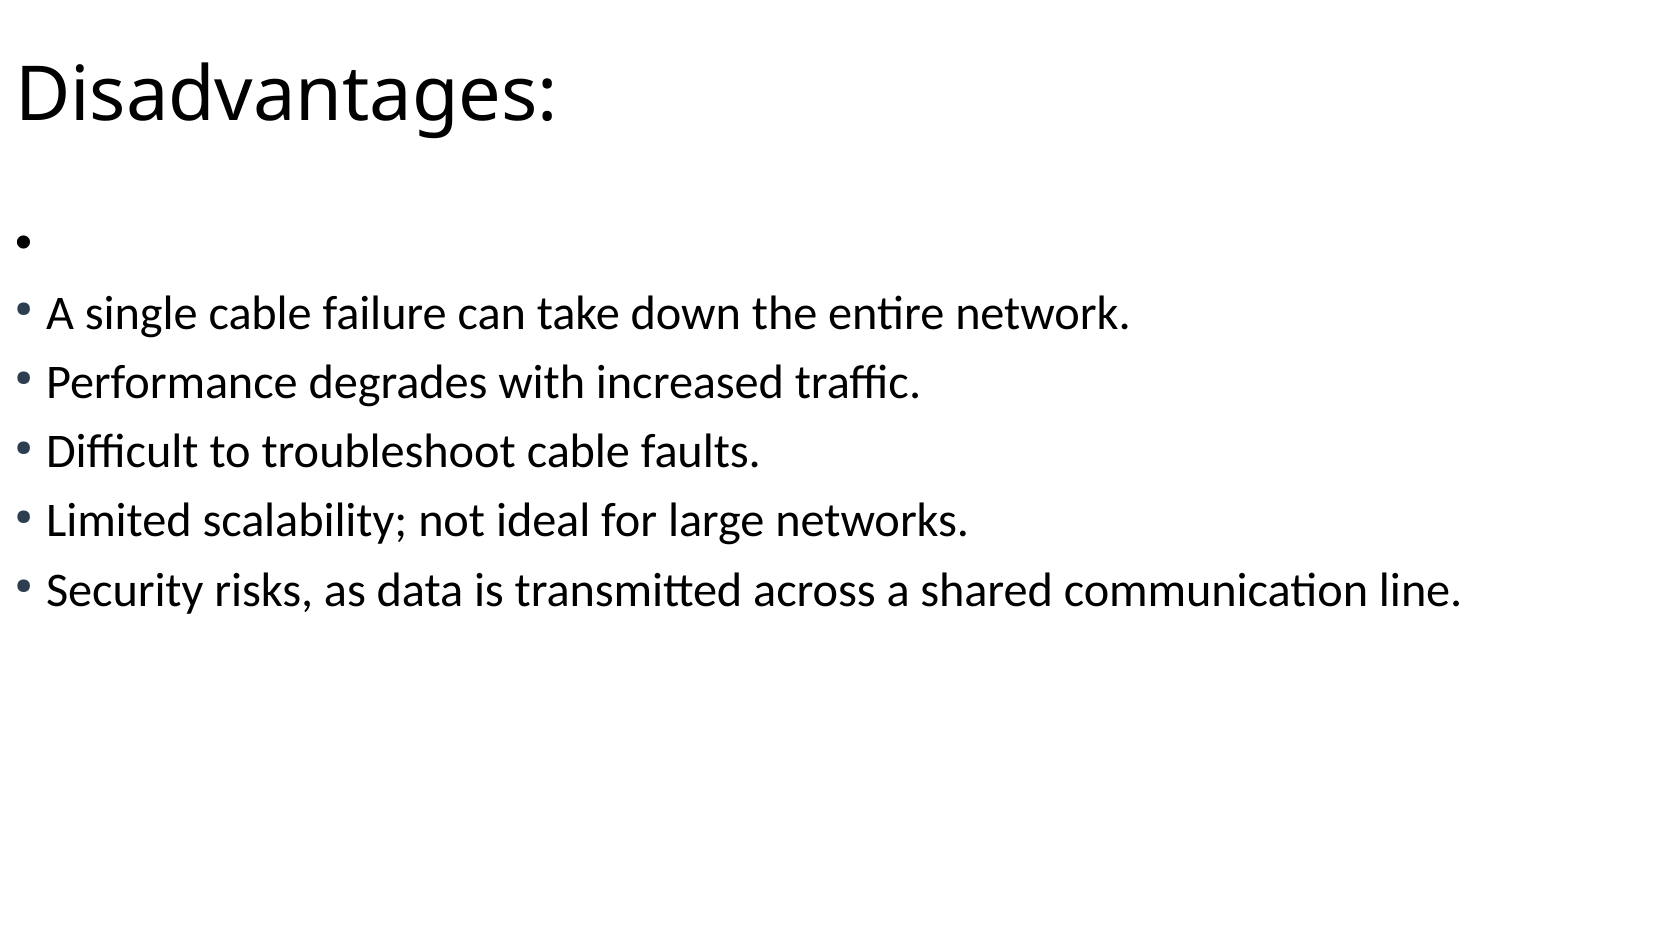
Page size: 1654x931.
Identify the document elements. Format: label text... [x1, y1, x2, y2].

list A single cable failure can take down the entire network. Performance degrades with increased traffic. Difficult to troubleshoot cable faults. Limited scalability; not ideal for large networks. Security risks, as data is transmitted across a shared communication line. [0, 204, 1536, 826]
title Disadvantages: [0, 36, 1536, 155]
